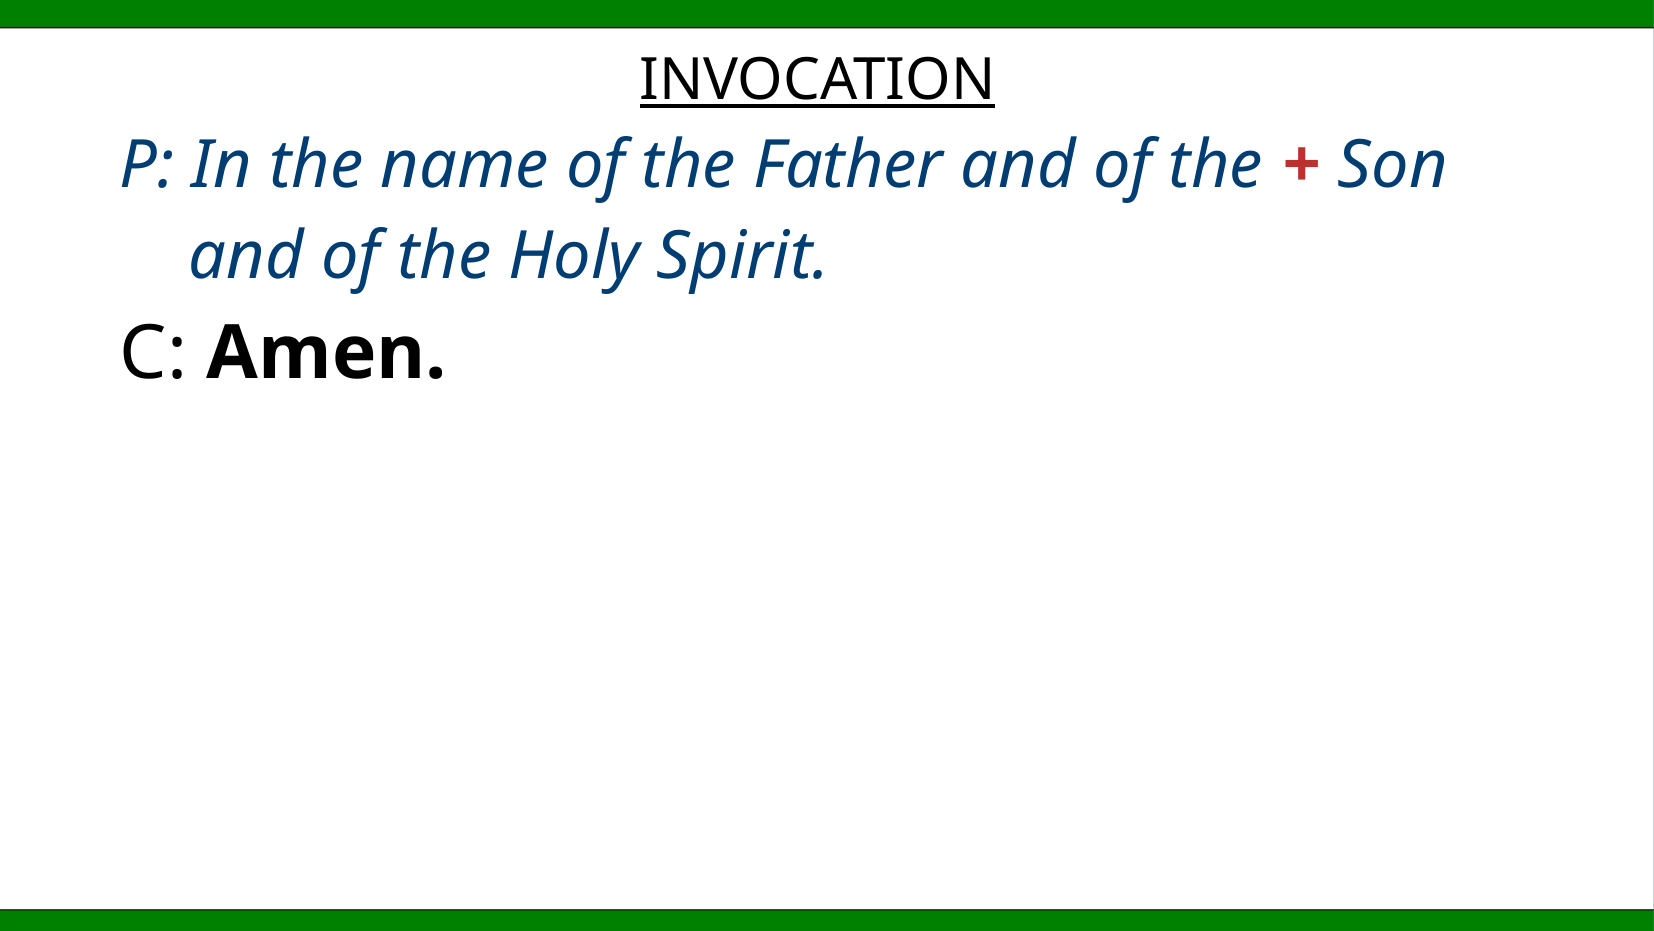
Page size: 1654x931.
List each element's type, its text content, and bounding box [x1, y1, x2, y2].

text_box INVOCATION P: In the name of the Father and of the + Son and of the Holy Spirit. C: Amen. [105, 30, 1531, 400]
picture [0, 0, 1654, 931]
